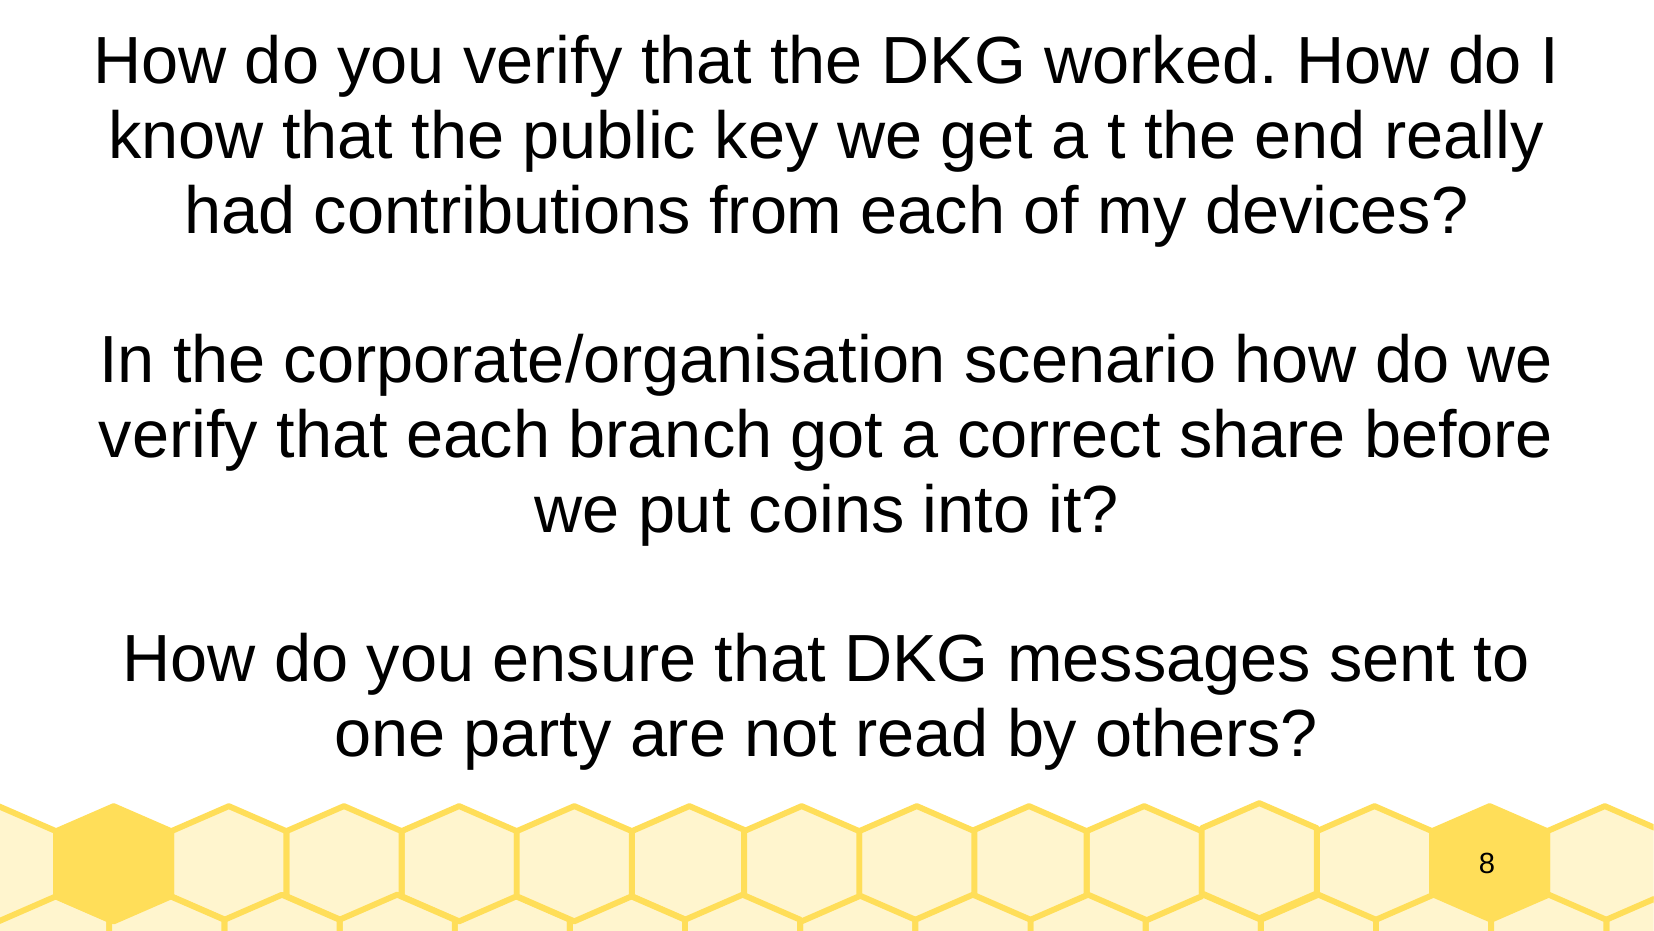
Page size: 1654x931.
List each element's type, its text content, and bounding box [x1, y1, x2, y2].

subtitle How do you verify that the DKG worked. How do I know that the public key we get a t the end really had contributions from each of my devices? In the corporate/organisation scenario how do we verify that each branch got a correct share before we put coins into it? How do you ensure that DKG messages sent to one party are not read by others? [82, 23, 1571, 771]
